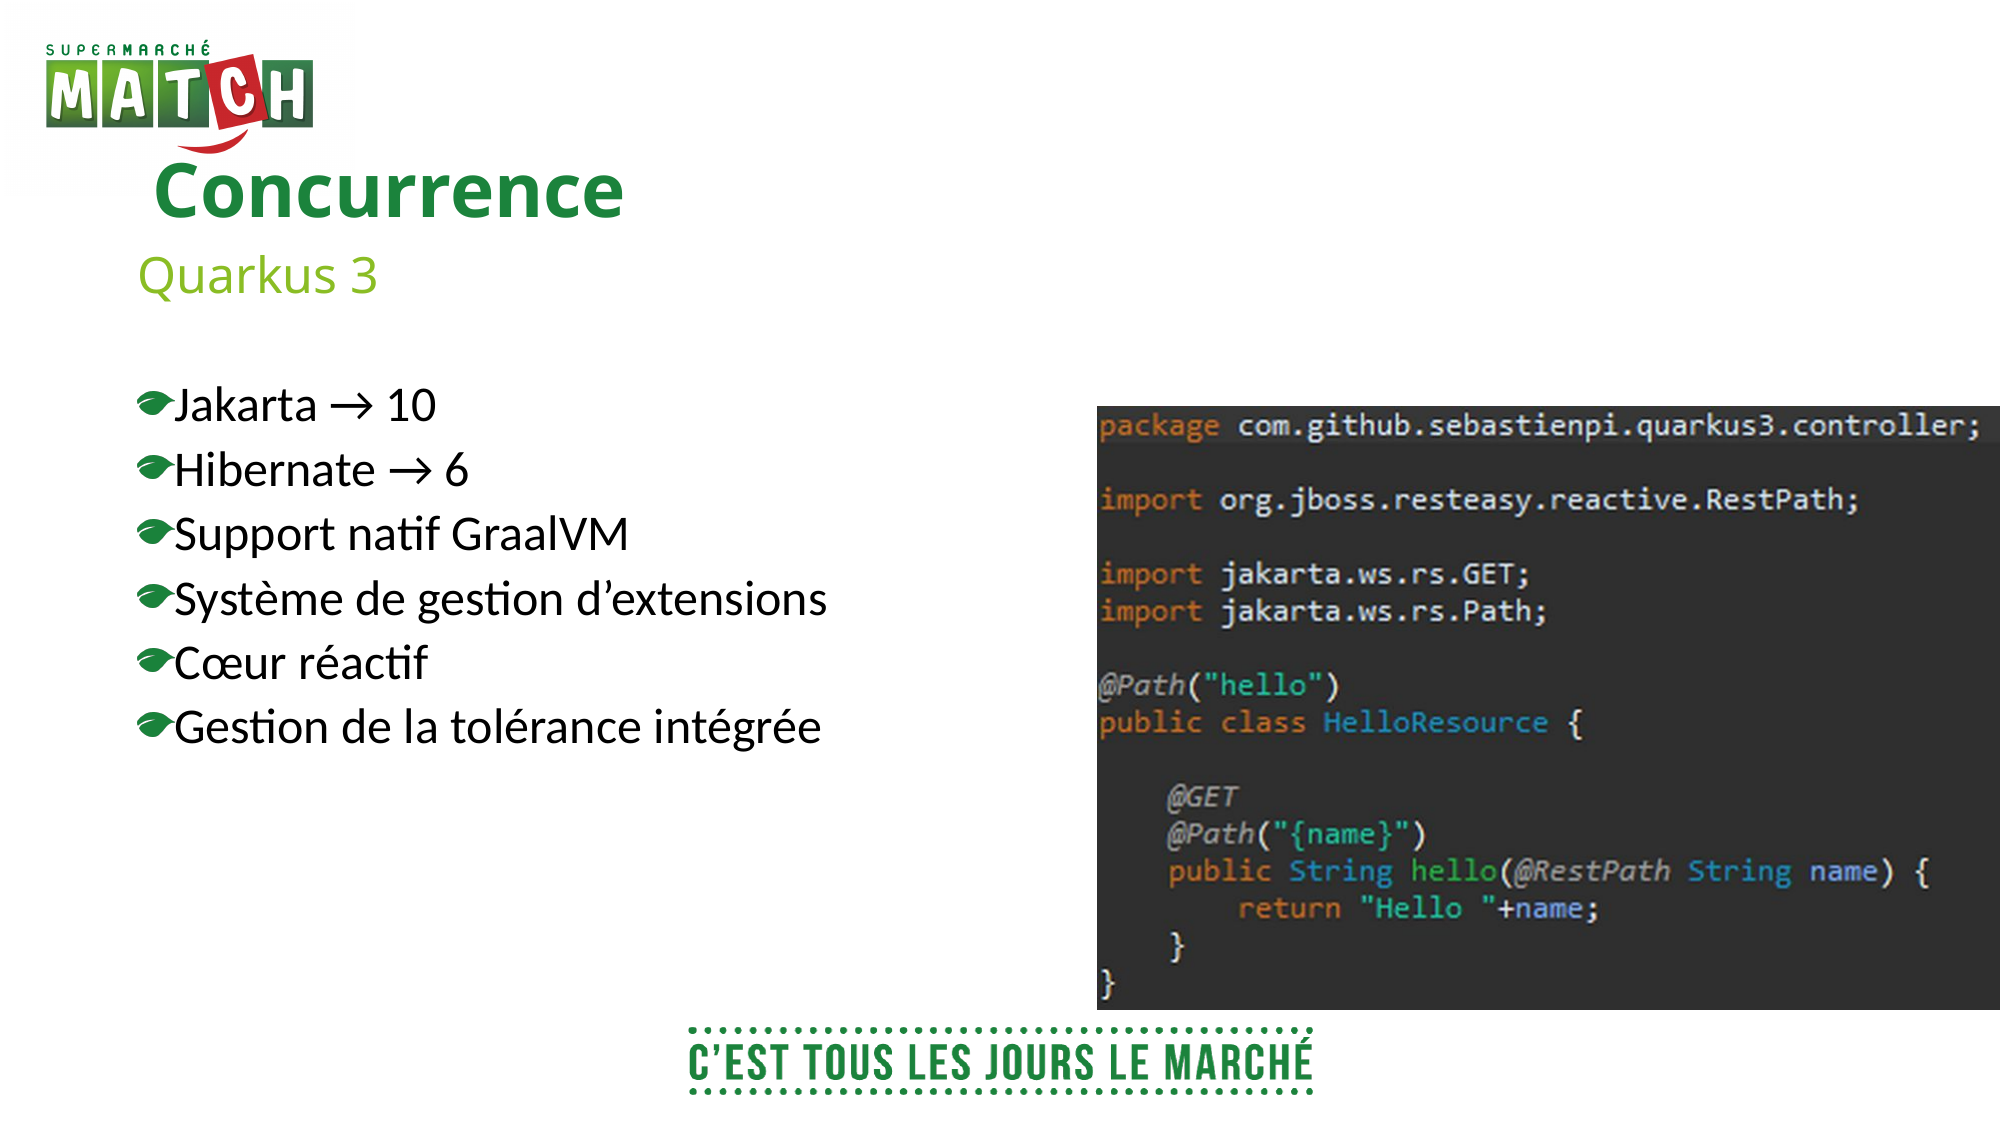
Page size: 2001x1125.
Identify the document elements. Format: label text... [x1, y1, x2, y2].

list Quarkus 3 Jakarta → 10 Hibernate → 6 Support natif GraalVM Système de gestion d’extensions Cœur réactif Gestion de la tolérance intégrée [137, 249, 1241, 945]
picture [685, 1024, 1315, 1098]
title Concurrence [137, 137, 1863, 250]
picture [1097, 406, 2000, 1010]
picture [4, 2, 355, 196]
